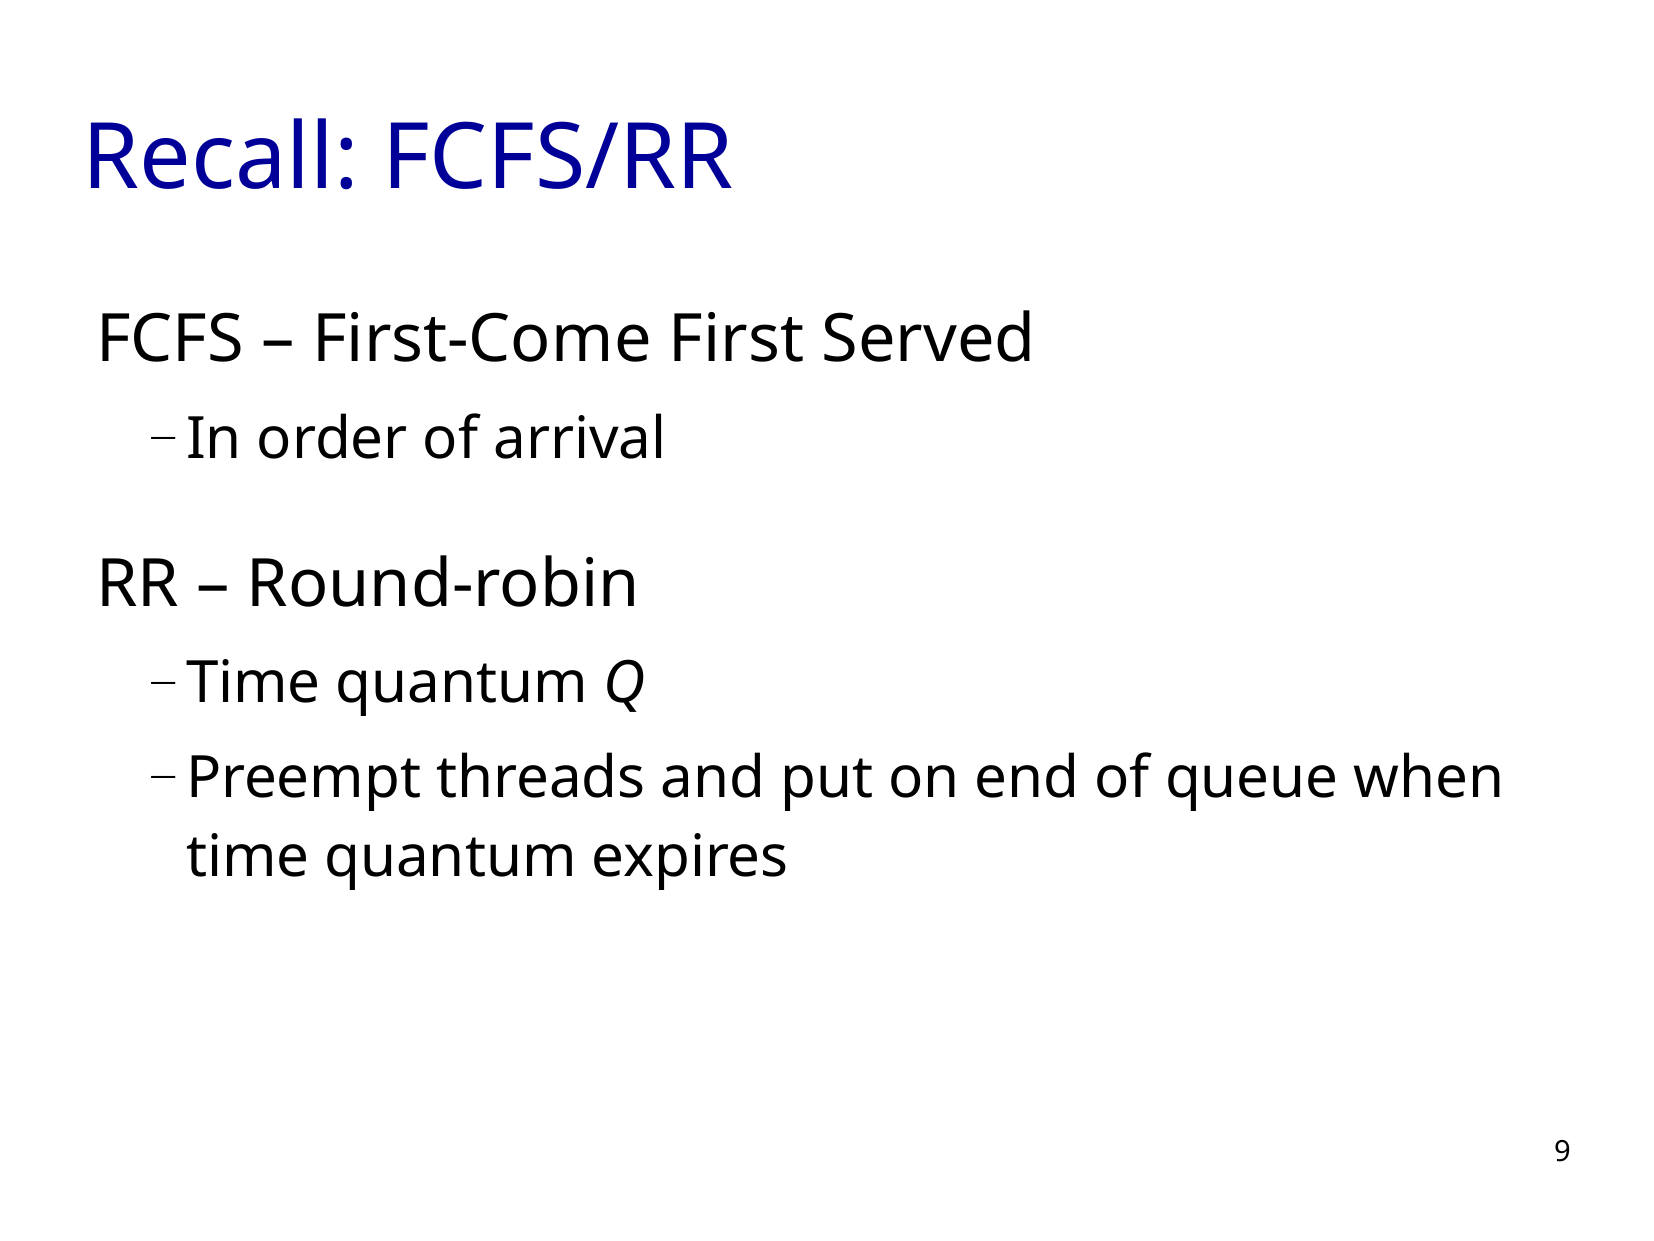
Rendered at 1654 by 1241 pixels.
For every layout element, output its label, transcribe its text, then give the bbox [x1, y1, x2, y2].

list FCFS – First-Come First Served In order of arrival RR – Round-robin Time quantum Q Preempt threads and put on end of queue when time quantum expires [60, 290, 1571, 1096]
title Recall: FCFS/RR [82, 49, 1571, 257]
